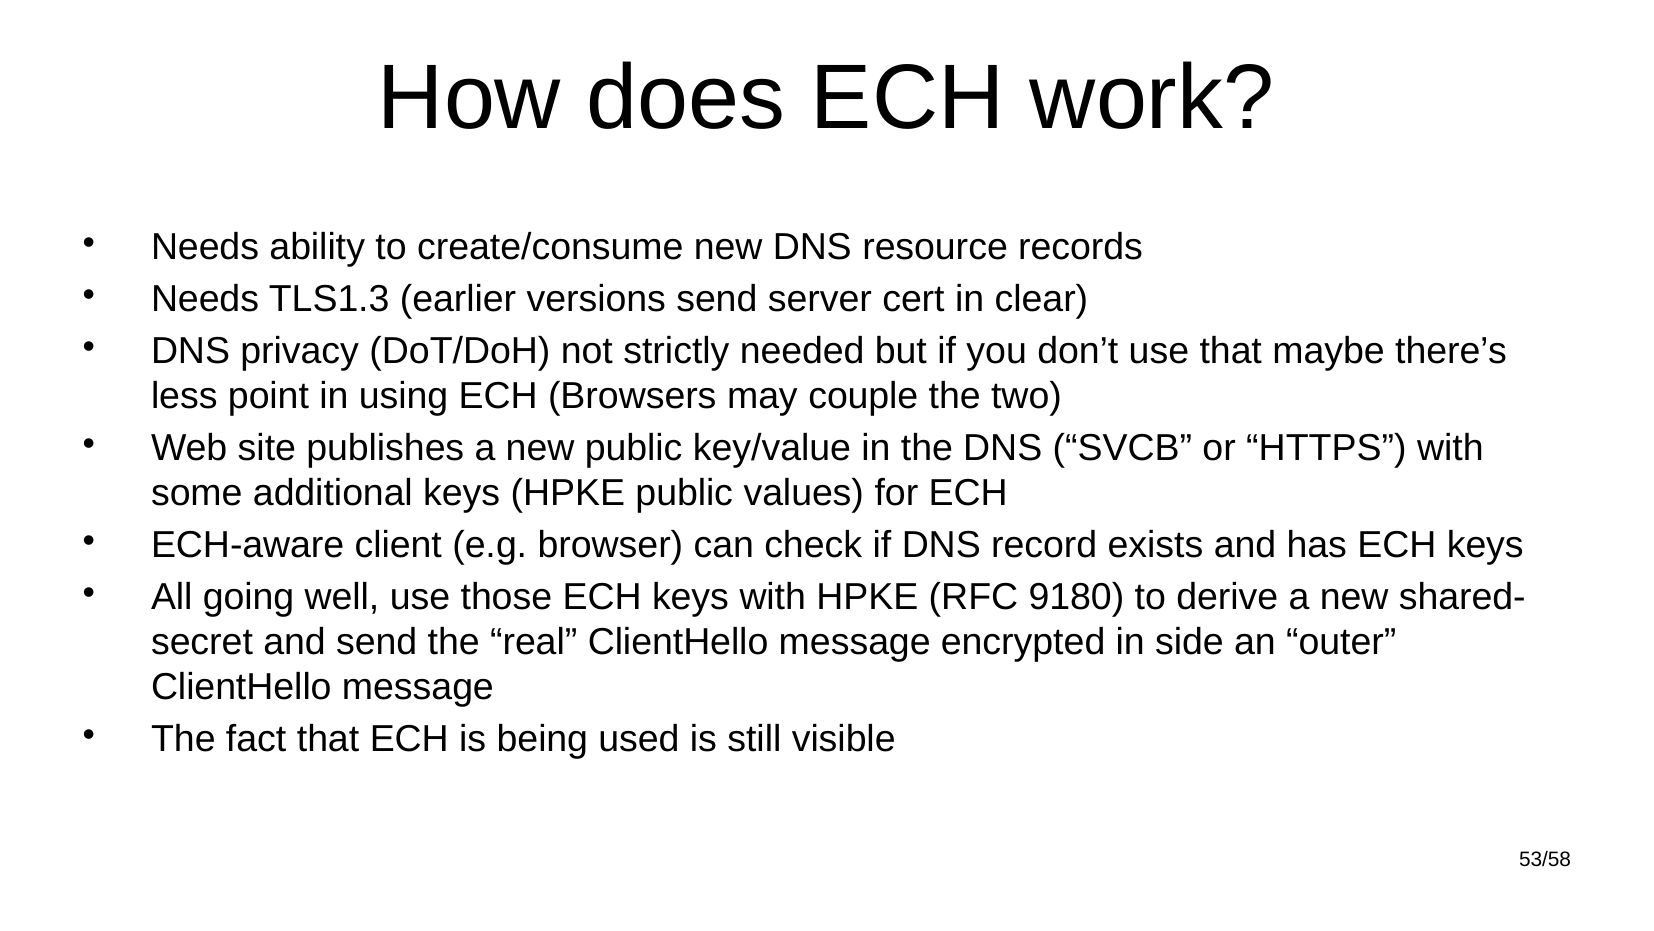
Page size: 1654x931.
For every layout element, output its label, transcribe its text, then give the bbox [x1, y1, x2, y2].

title How does ECH work? [82, 36, 1571, 193]
list Needs ability to create/consume new DNS resource records Needs TLS1.3 (earlier versions send server cert in clear) DNS privacy (DoT/DoH) not strictly needed but if you don’t use that maybe there’s less point in using ECH (Browsers may couple the two) Web site publishes a new public key/value in the DNS (“SVCB” or “HTTPS”) with some additional keys (HPKE public values) for ECH ECH-aware client (e.g. browser) can check if DNS record exists and has ECH keys All going well, use those ECH keys with HPKE (RFC 9180) to derive a new shared-secret and send the “real” ClientHello message encrypted in side an “outer” ClientHello message The fact that ECH is being used is still visible [82, 222, 1571, 762]
